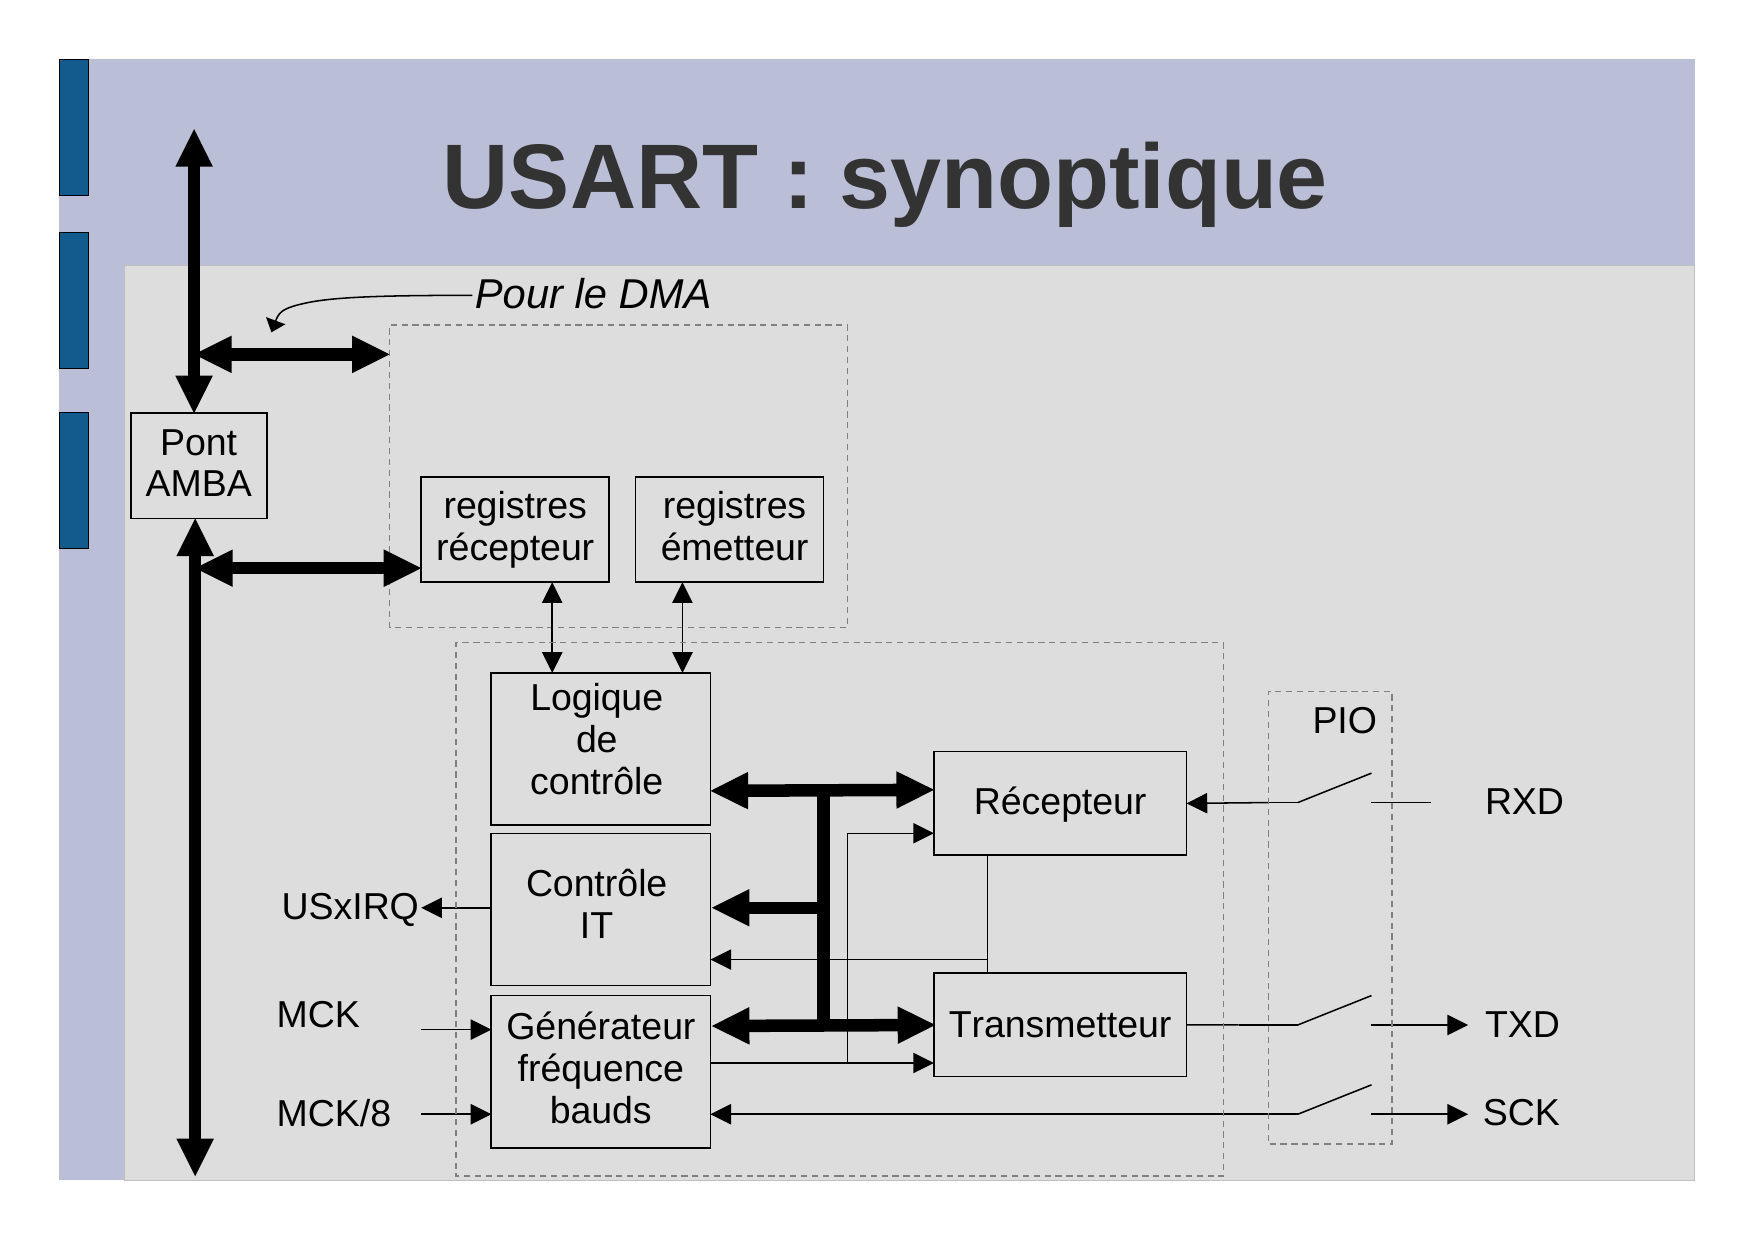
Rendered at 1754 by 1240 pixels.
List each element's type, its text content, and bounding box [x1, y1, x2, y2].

text_box Logique de contrôle [515, 674, 679, 811]
text_box MCK [261, 985, 375, 1044]
text_box Récepteur [959, 773, 1162, 831]
text_box Générateur fréquence bauds [492, 997, 710, 1140]
text_box TXD [1470, 995, 1575, 1054]
text_box MCK/8 [261, 1084, 407, 1143]
text_box RXD [1470, 773, 1579, 831]
title USART : synoptique [118, 88, 1654, 266]
text_box registres récepteur [422, 478, 608, 577]
text_box Pour le DMA [460, 263, 727, 326]
text_box Contrôle IT [511, 854, 683, 954]
text_box Logique de contrôle [554, 668, 679, 672]
text_box SCK [1468, 1084, 1575, 1142]
text_box Transmetteur [935, 995, 1186, 1054]
text_box PIO [1297, 691, 1393, 750]
text_box USxIRQ [266, 877, 434, 936]
text_box Pont AMBA [132, 414, 266, 513]
text_box registres émetteur [646, 478, 823, 577]
